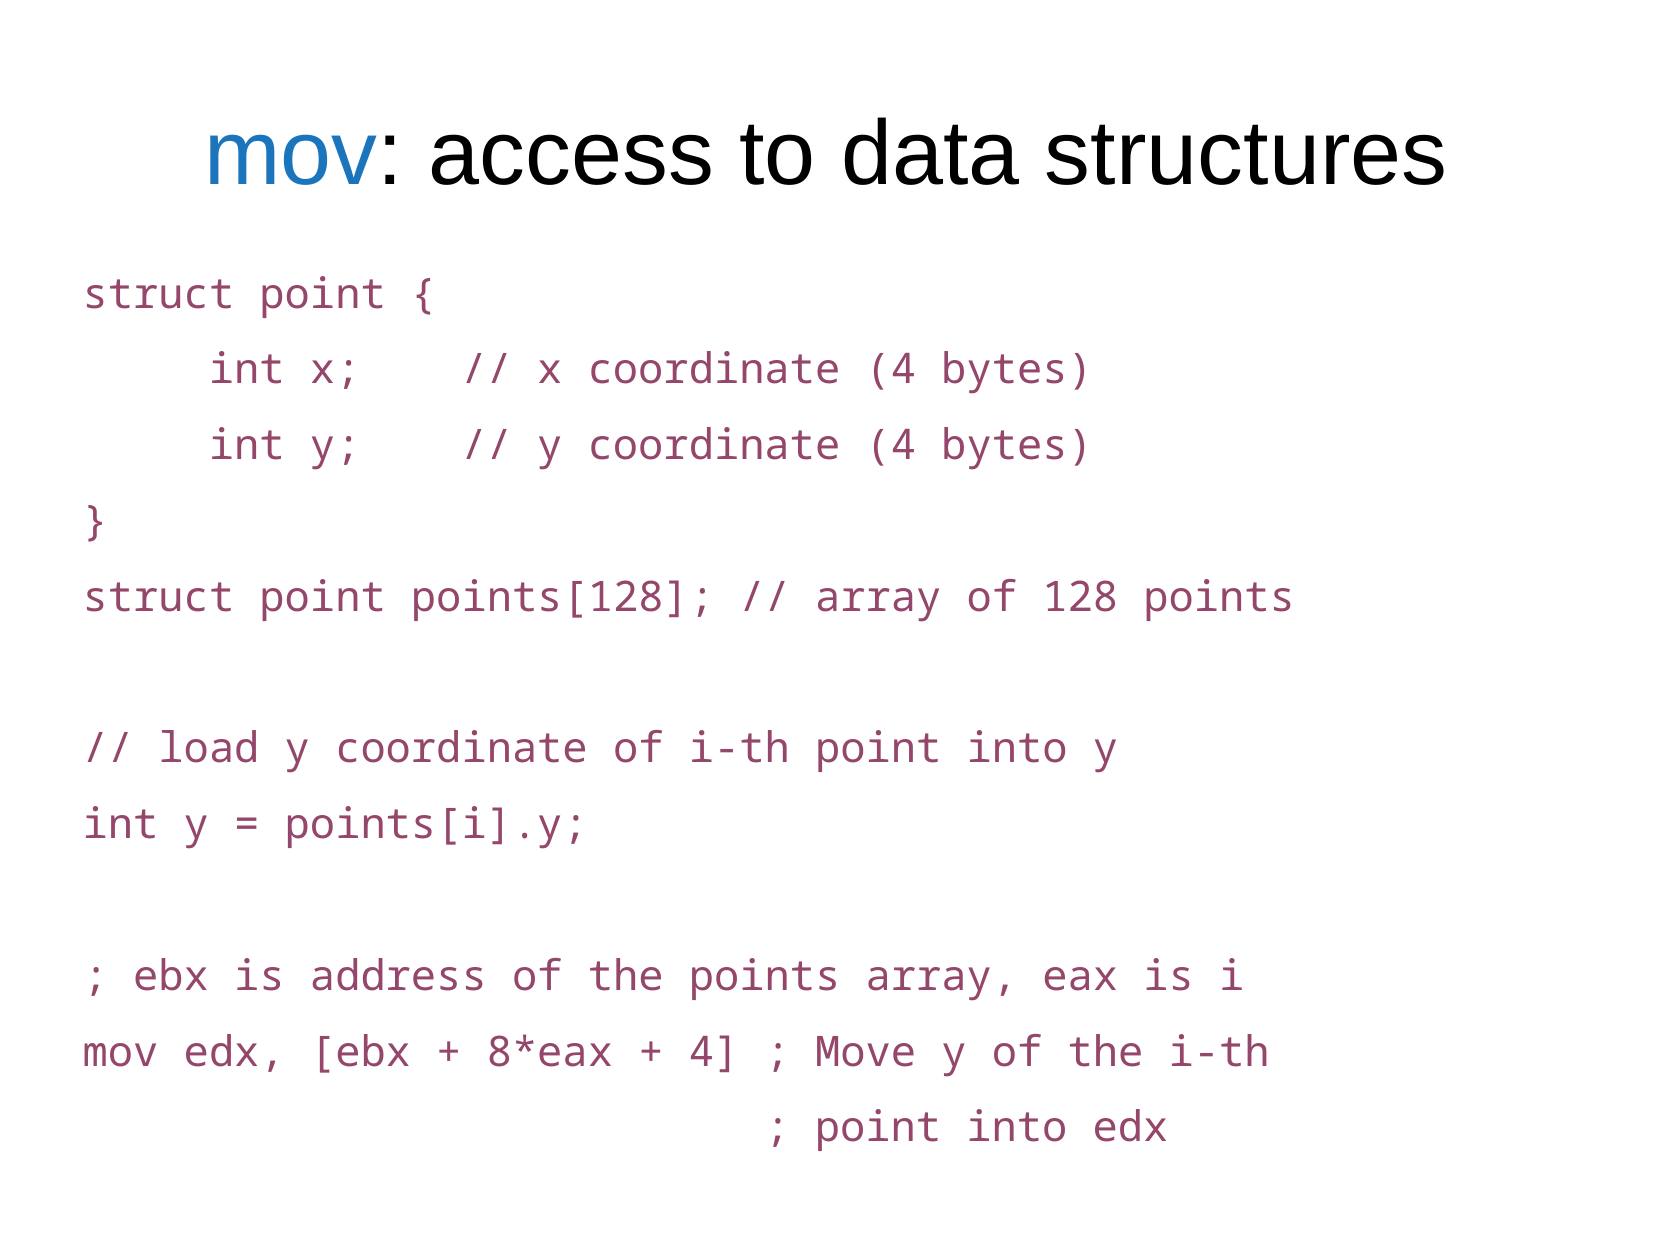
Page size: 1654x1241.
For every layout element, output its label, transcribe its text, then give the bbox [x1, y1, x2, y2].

list struct point { int x; // x coordinate (4 bytes) int y; // y coordinate (4 bytes) } struct point points[128]; // array of 128 points // load y coordinate of i-th point into y int y = points[i].y; ; ebx is address of the points array, eax is i mov edx, [ebx + 8*eax + 4] ; Move y of the i-th ; point into edx [82, 187, 1571, 1163]
title mov: access to data structures [82, 49, 1571, 187]
